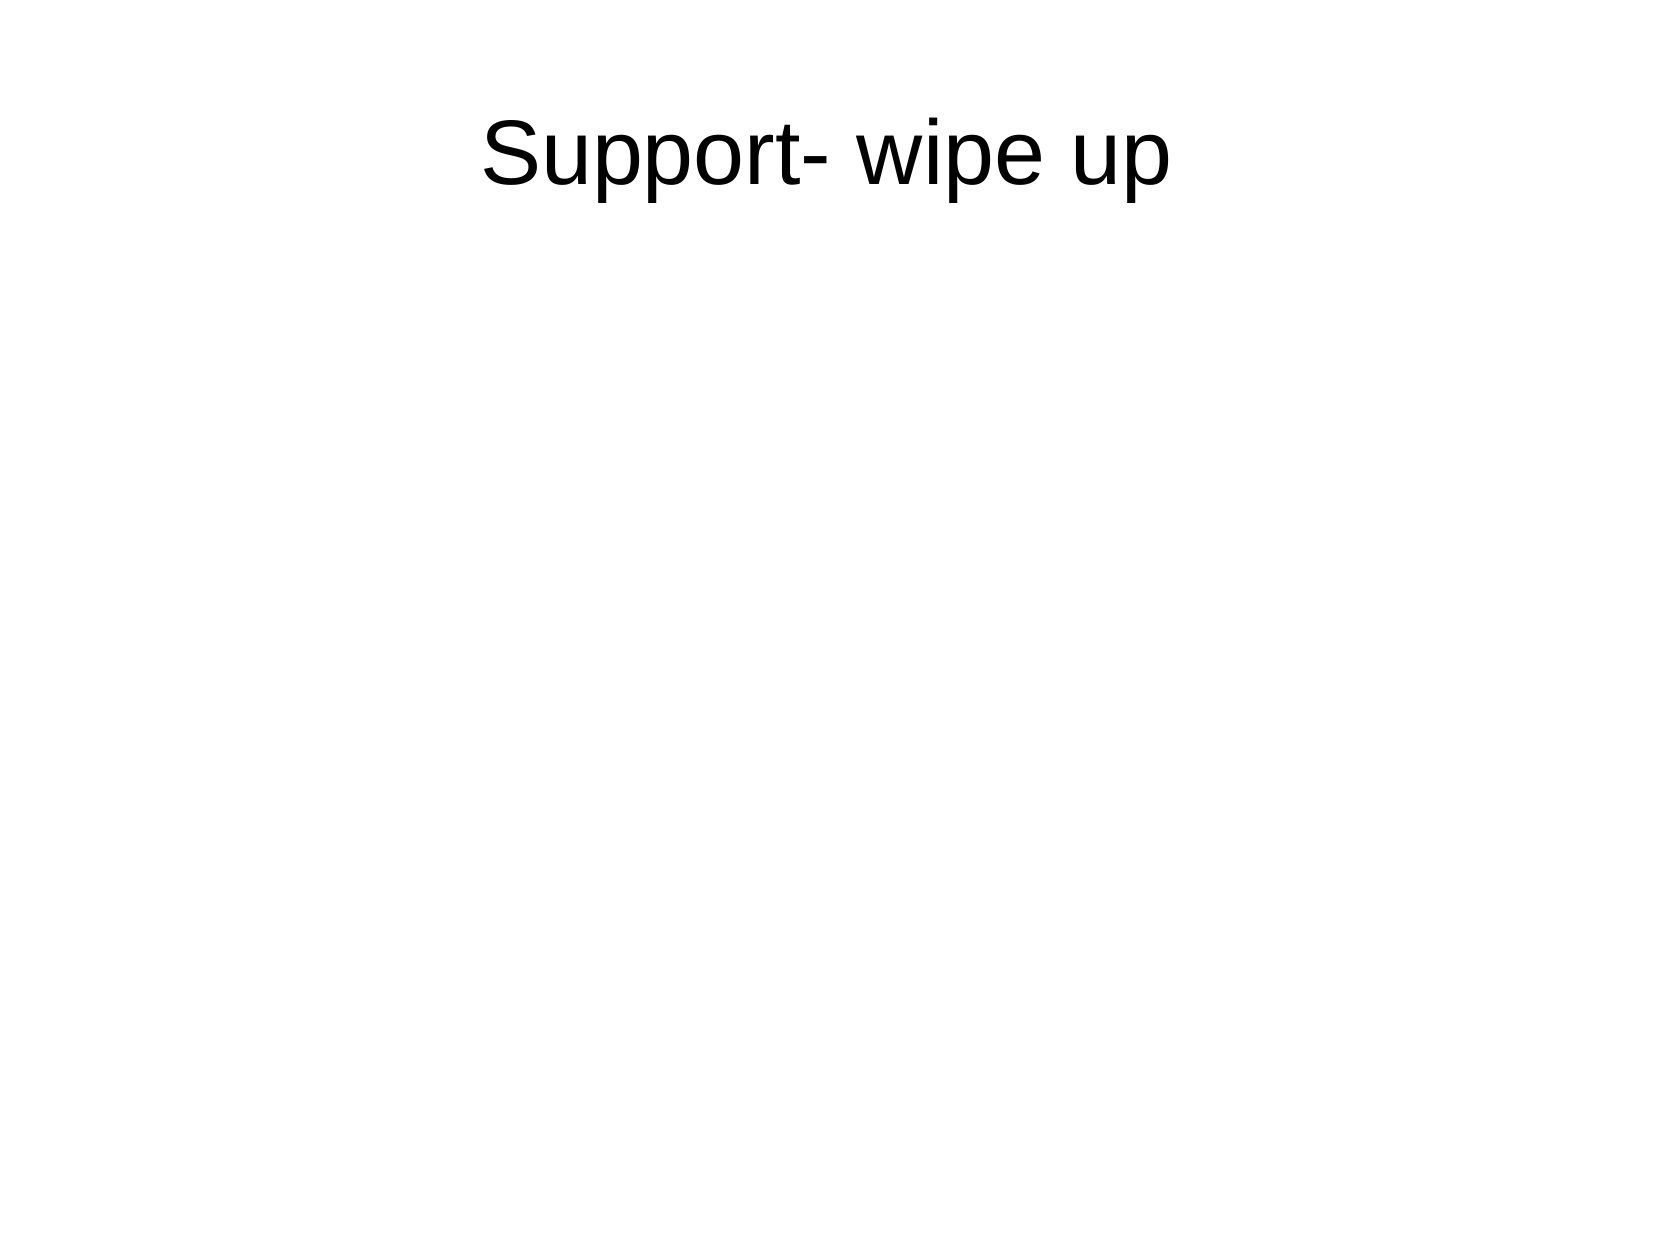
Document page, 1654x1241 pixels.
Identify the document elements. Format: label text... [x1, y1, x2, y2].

title Support- wipe up [82, 56, 1571, 250]
